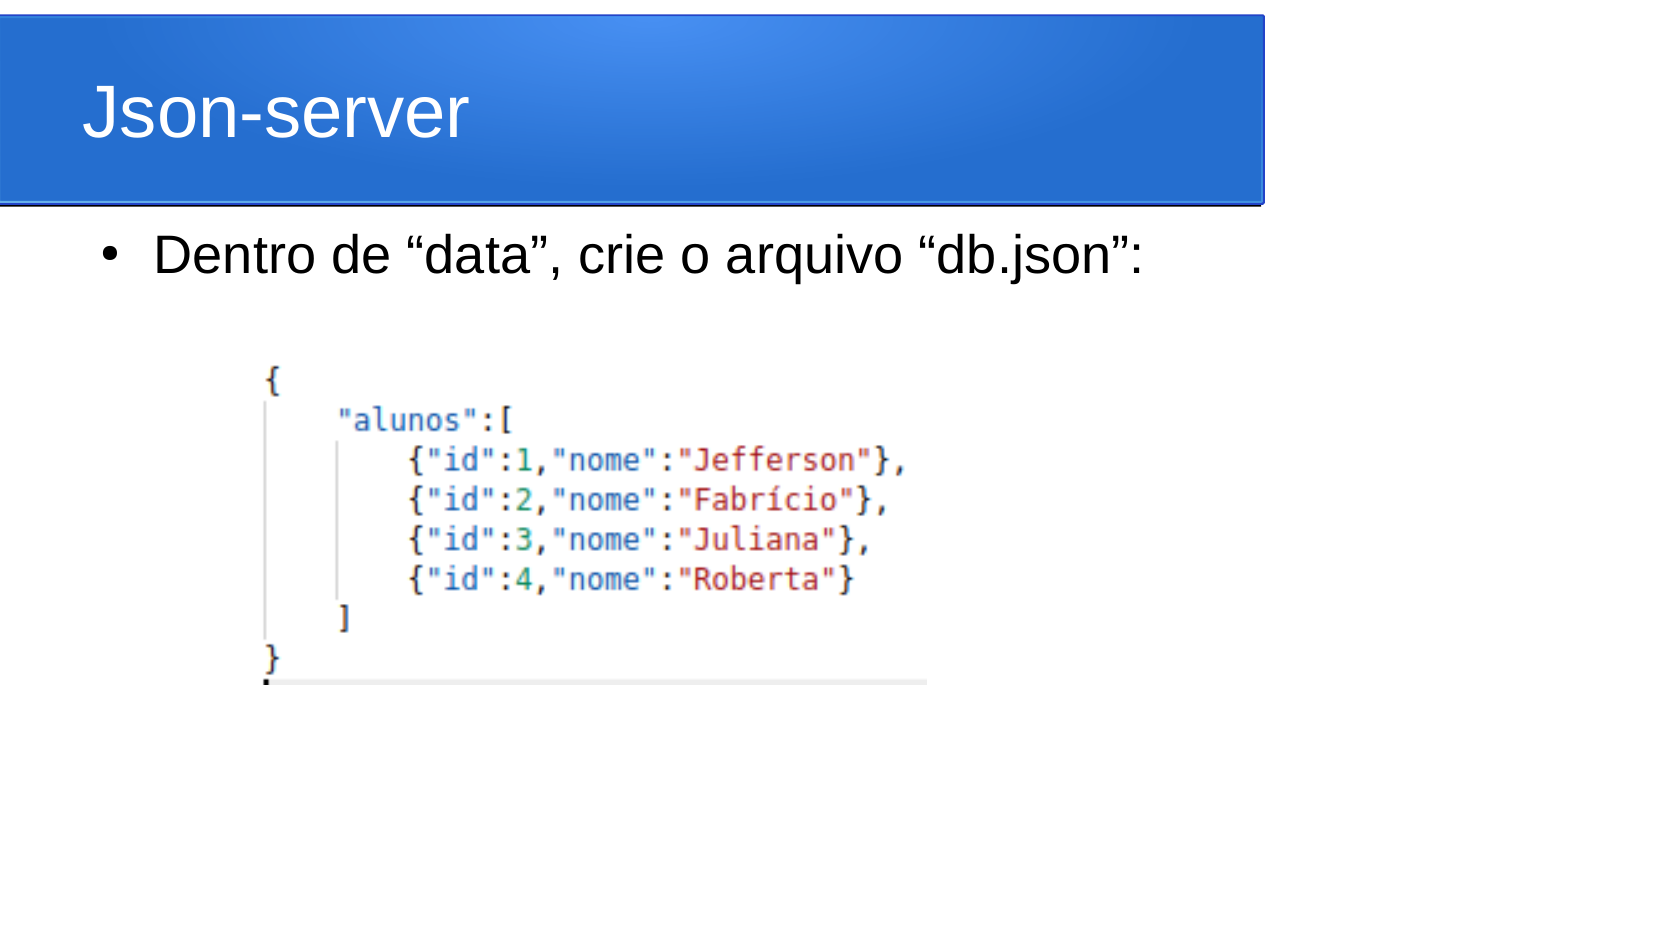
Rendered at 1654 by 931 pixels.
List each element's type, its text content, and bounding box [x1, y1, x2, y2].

list Dentro de “data”, crie o arquivo “db.json”: [82, 224, 1571, 764]
title Json-server [82, 35, 1235, 189]
picture [247, 362, 927, 686]
